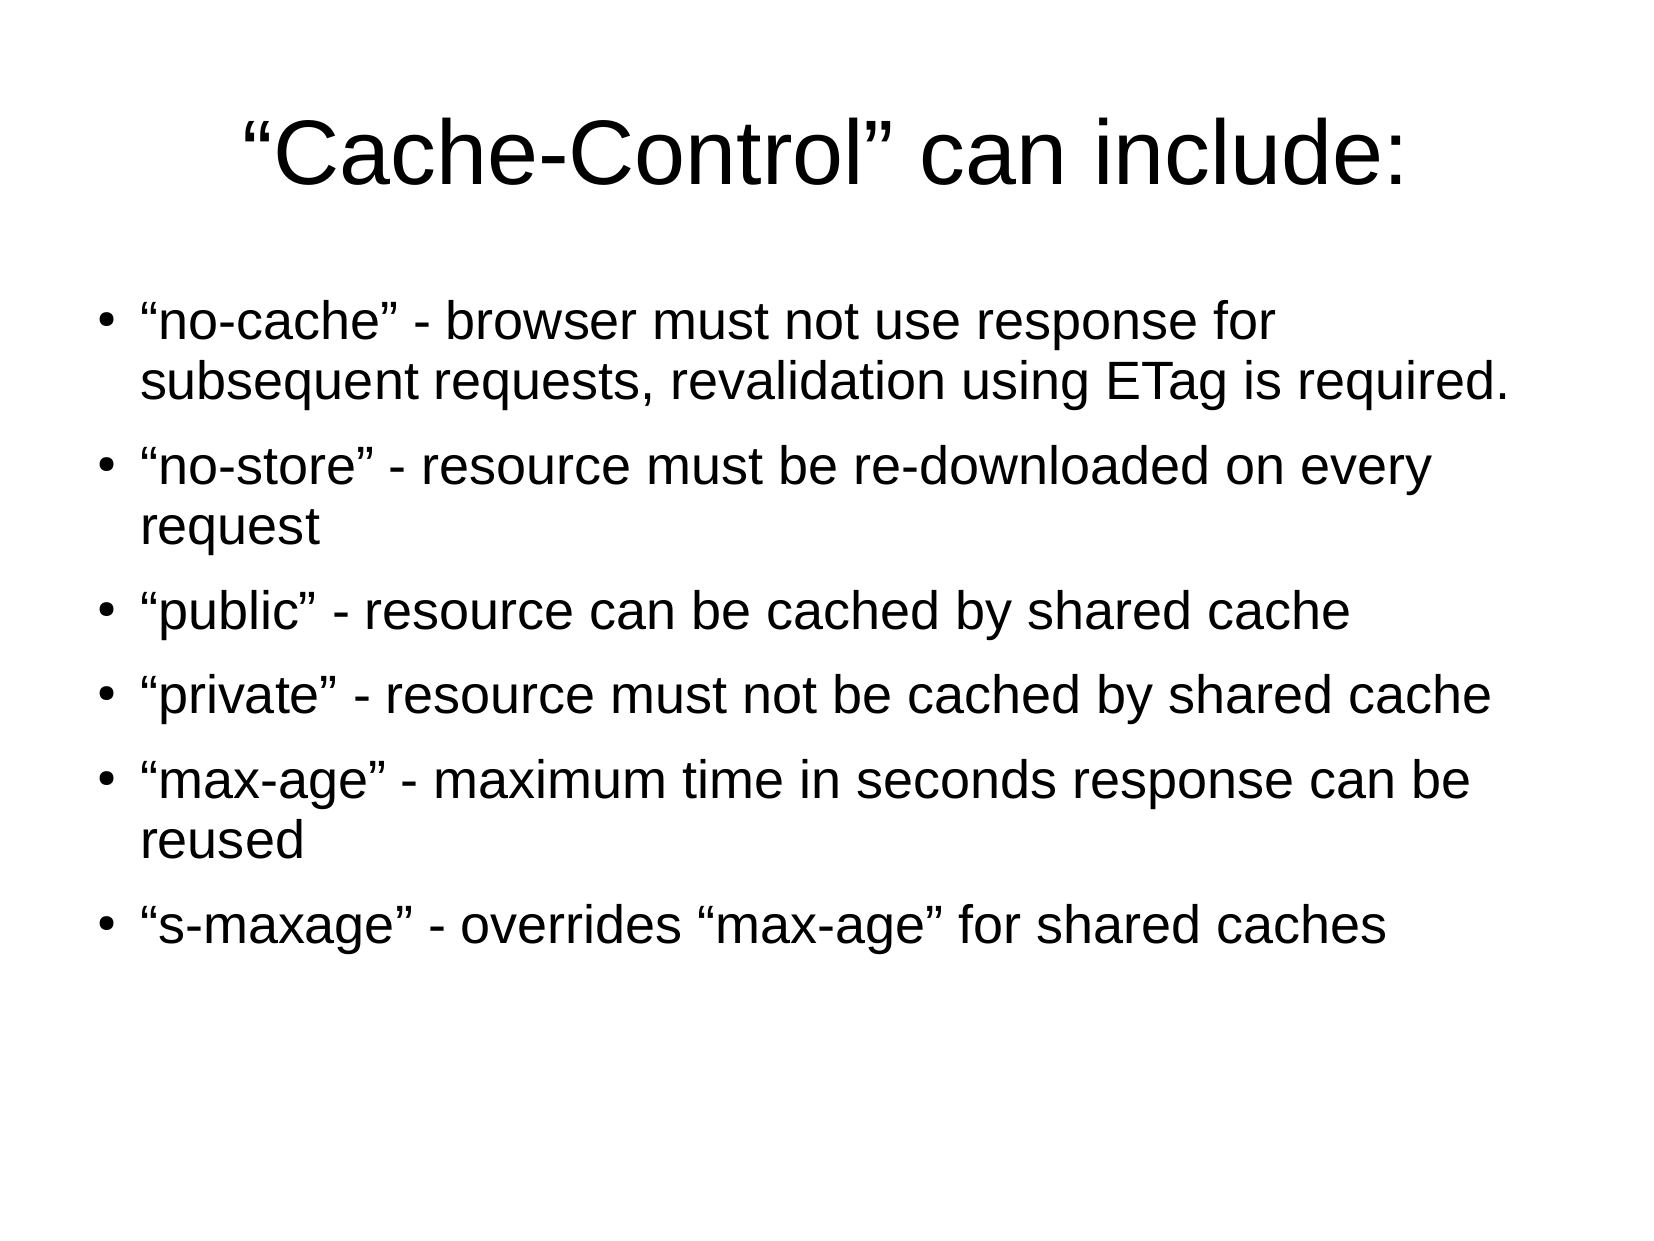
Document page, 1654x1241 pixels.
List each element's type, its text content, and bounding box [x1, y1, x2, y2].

title “Cache-Control” can include: [82, 49, 1571, 257]
list “no-cache” - browser must not use response for subsequent requests, revalidation using ETag is required. “no-store” - resource must be re-downloaded on every request “public” - resource can be cached by shared cache “private” - resource must not be cached by shared cache “max-age” - maximum time in seconds response can be reused “s-maxage” - overrides “max-age” for shared caches [82, 290, 1538, 1010]
